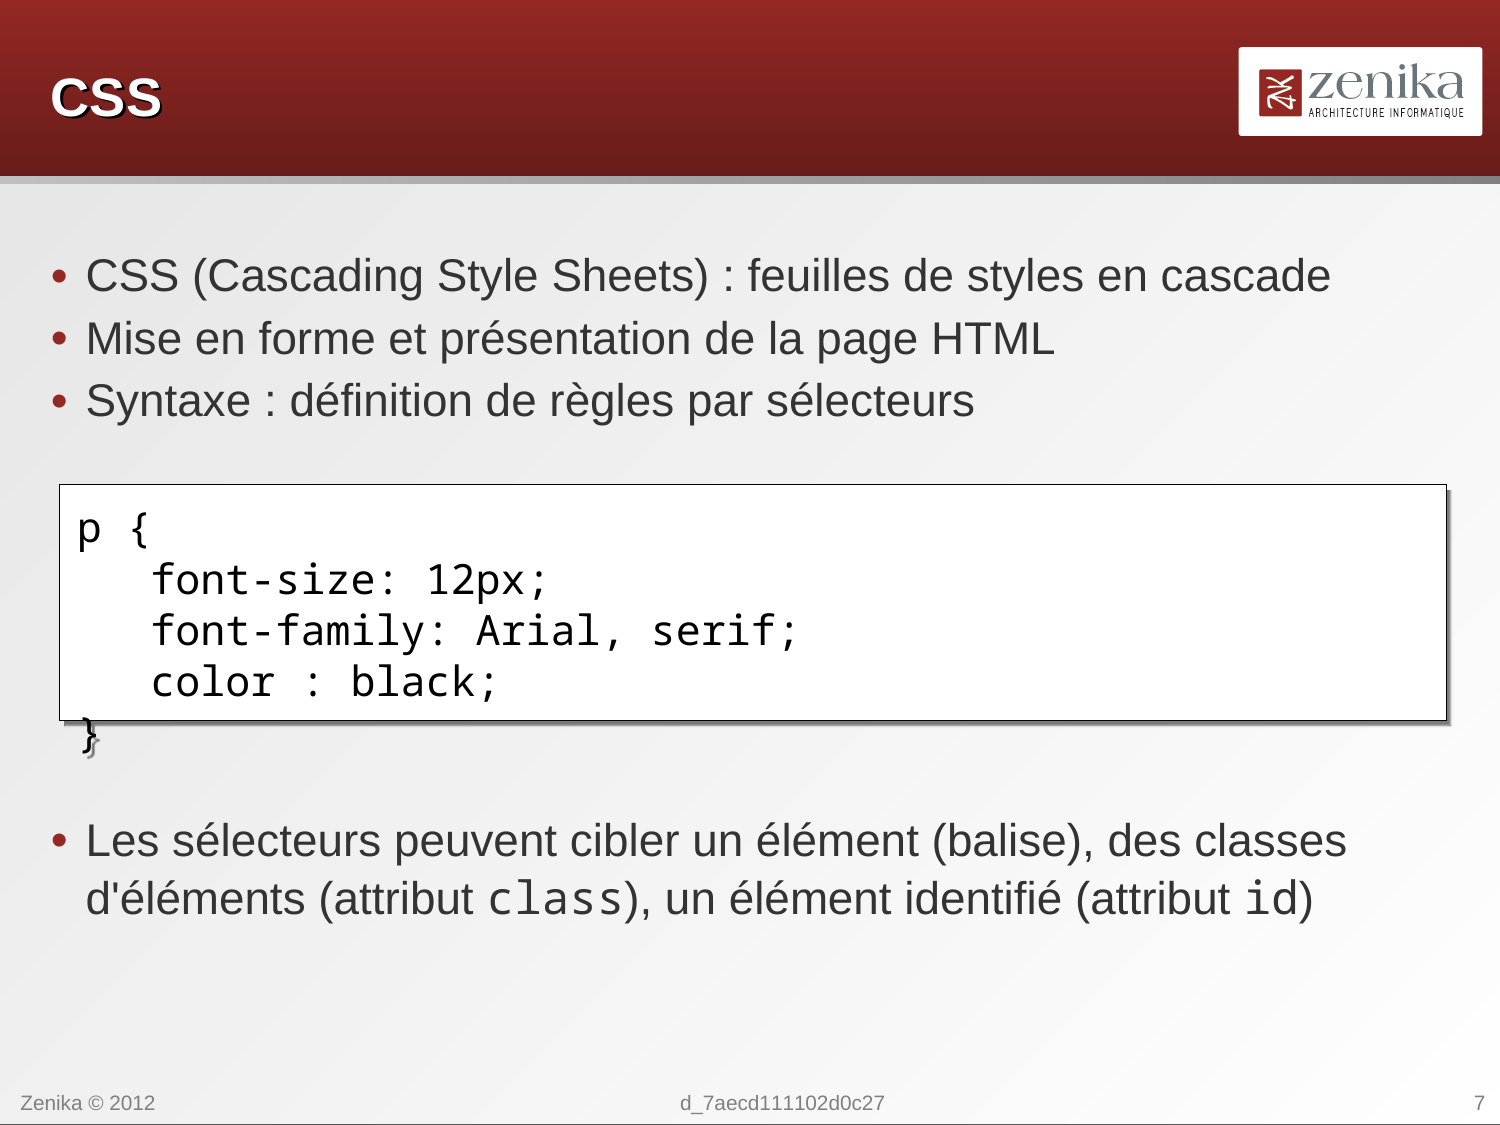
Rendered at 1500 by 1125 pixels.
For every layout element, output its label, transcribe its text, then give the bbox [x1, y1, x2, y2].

picture [1257, 58, 1464, 125]
text_box p { font-size: 12px; font-family: Arial, serif; color : black; } [59, 484, 1447, 721]
list CSS (Cascading Style Sheets) : feuilles de styles en cascade Mise en forme et présentation de la page HTML Syntaxe : définition de règles par sélecteurs Les sélecteurs peuvent cibler un élément (balise), des classes d'éléments (attribut class), un élément identifié (attribut id) [50, 249, 1435, 1079]
title CSS [50, 15, 1206, 180]
